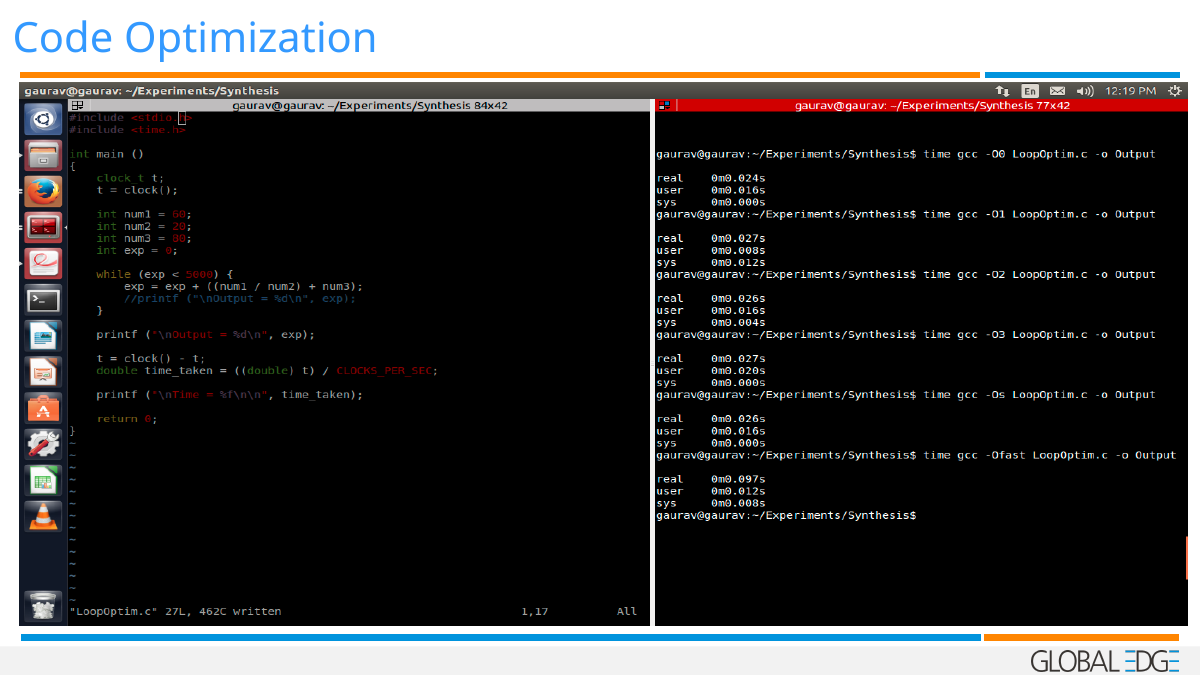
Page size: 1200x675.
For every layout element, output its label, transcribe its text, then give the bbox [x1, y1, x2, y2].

picture [1031, 650, 1179, 672]
title Code Optimization [12, 9, 1088, 63]
picture [19, 82, 1188, 626]
